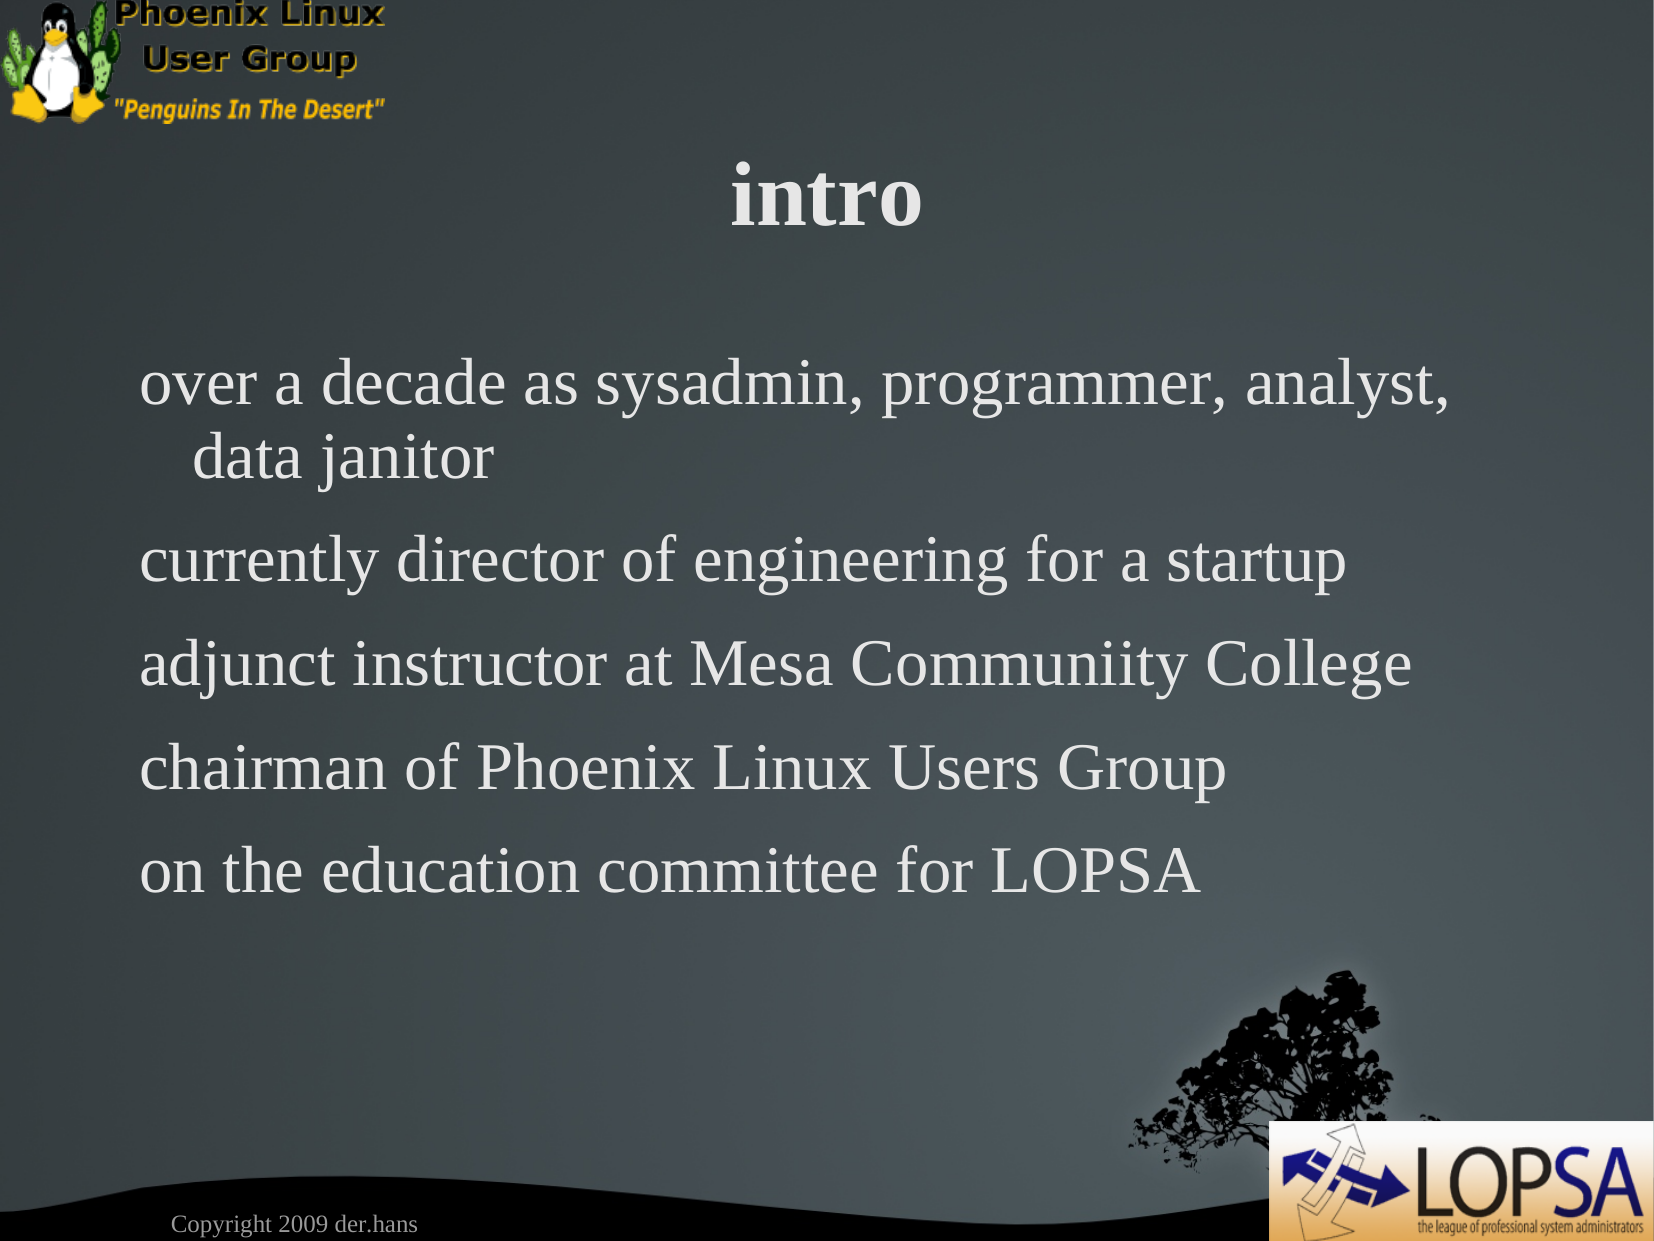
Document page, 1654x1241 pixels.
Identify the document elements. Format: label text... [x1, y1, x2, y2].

picture [0, 0, 1654, 1241]
title intro [121, 91, 1534, 299]
list over a decade as sysadmin, programmer, analyst, data janitor currently director of engineering for a startup adjunct instructor at Mesa Communiity College chairman of Phoenix Linux Users Group on the education committee for LOPSA [121, 344, 1534, 1127]
